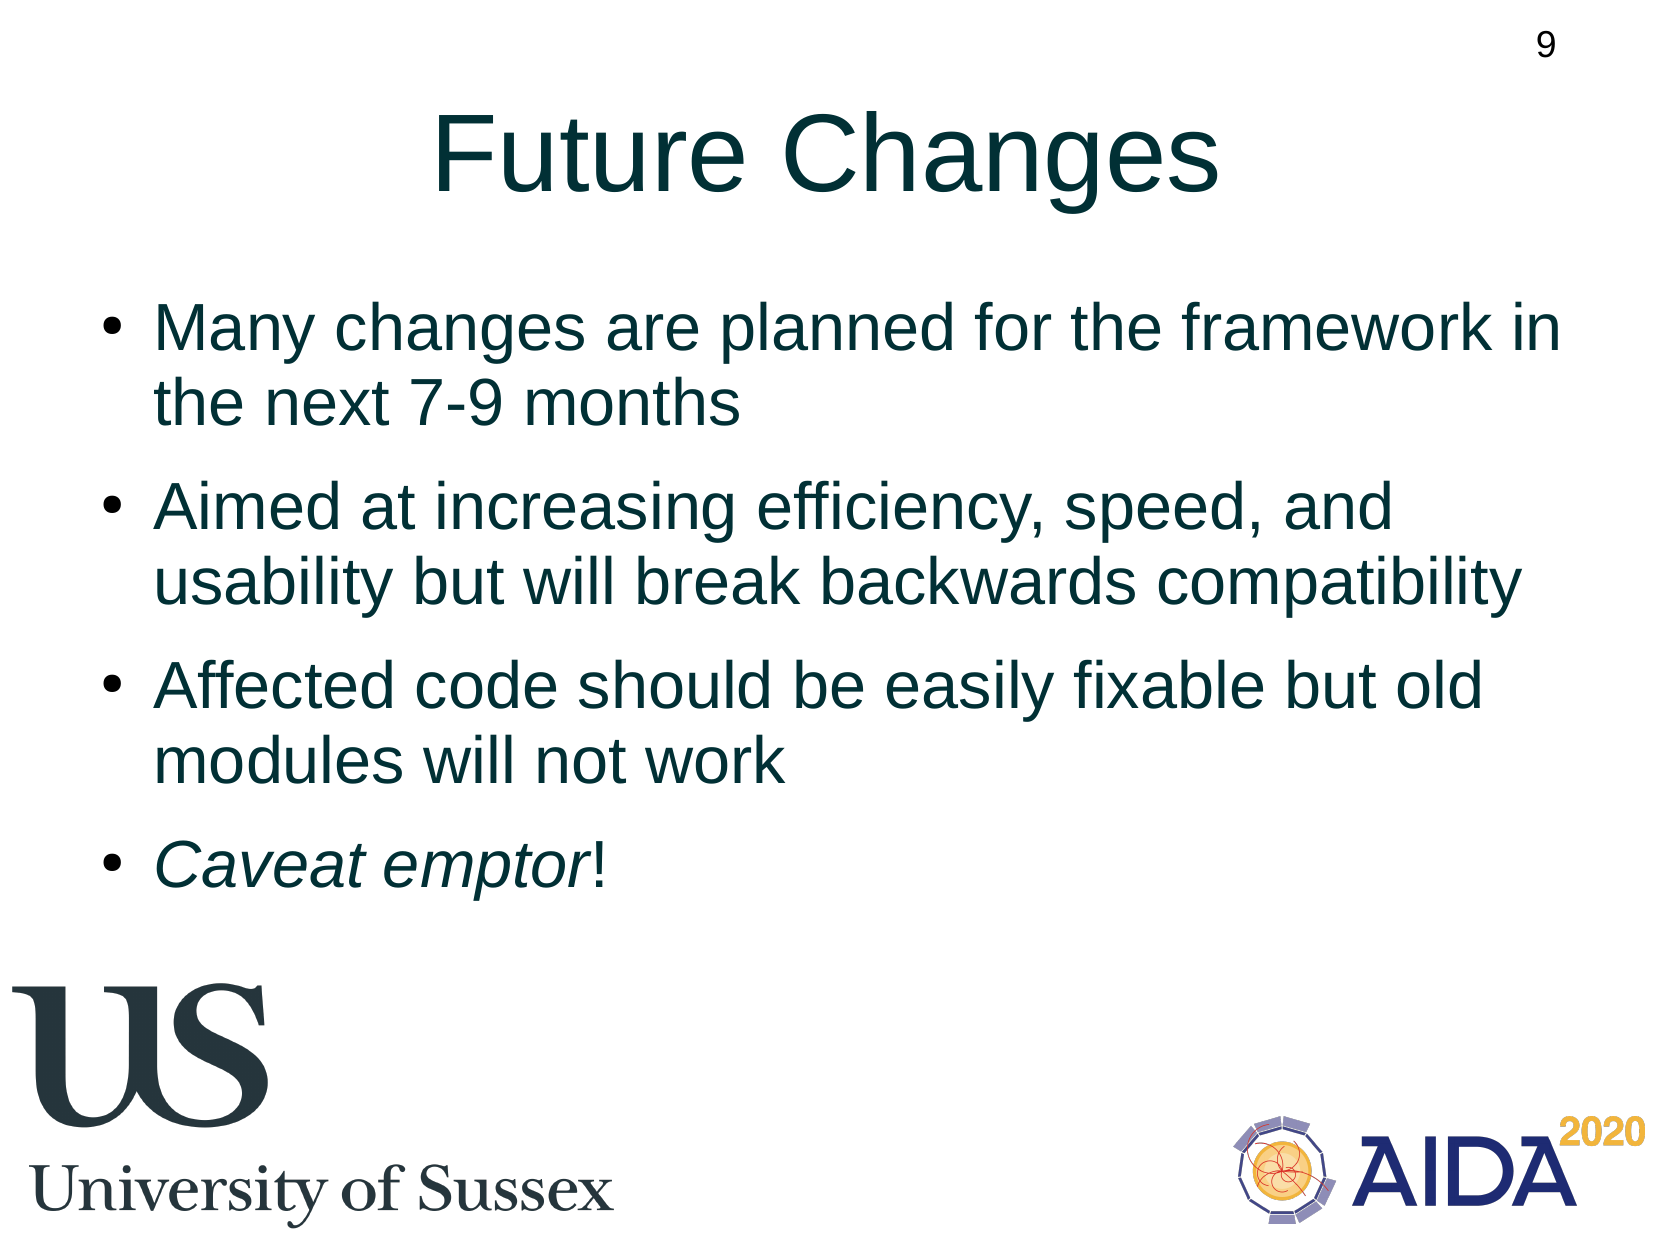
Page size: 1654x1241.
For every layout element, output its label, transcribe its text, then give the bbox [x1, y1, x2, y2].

list Many changes are planned for the framework in the next 7-9 months Aimed at increasing efficiency, speed, and usability but will break backwards compatibility Affected code should be easily fixable but old modules will not work Caveat emptor! [82, 290, 1571, 995]
picture [1233, 1116, 1645, 1224]
title Future Changes [82, 49, 1571, 257]
text_box <number> [1521, 16, 1654, 84]
picture [11, 982, 615, 1229]
